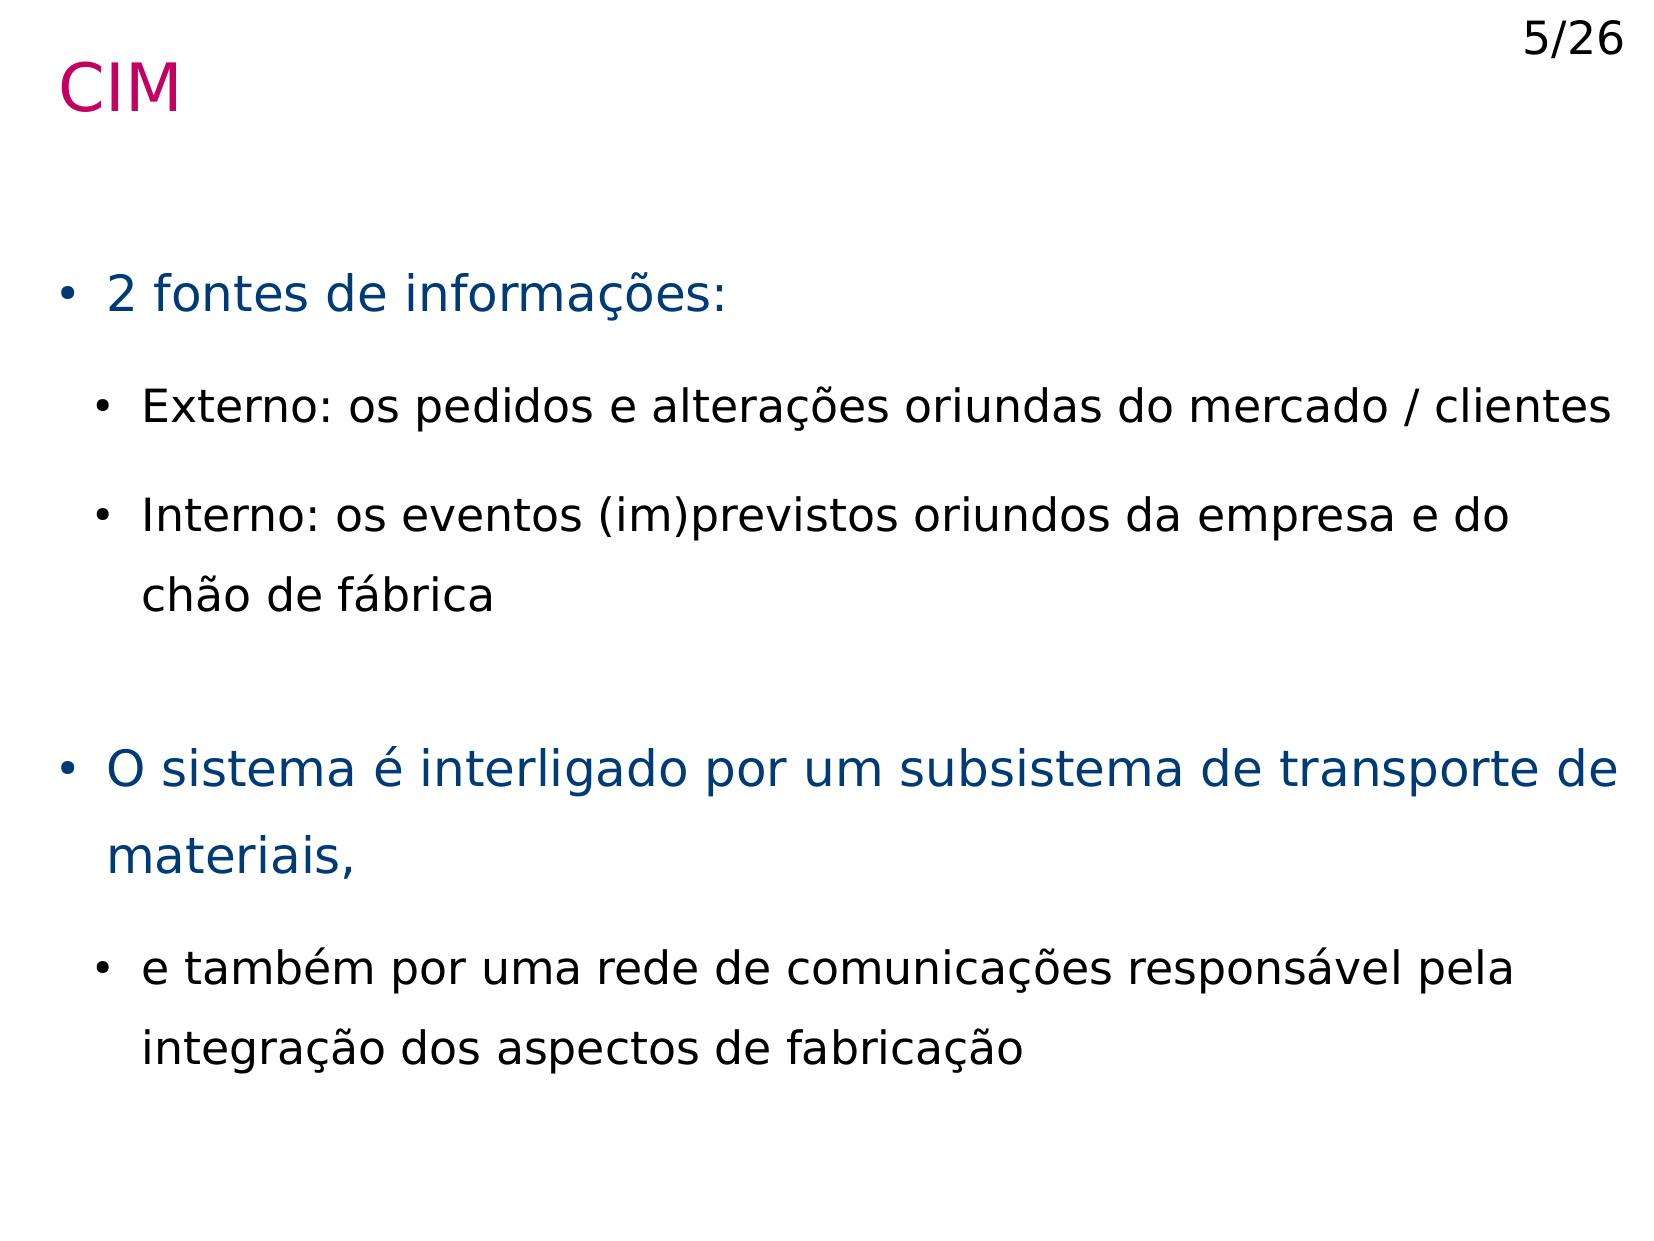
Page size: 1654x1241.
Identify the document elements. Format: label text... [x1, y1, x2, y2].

list 2 fontes de informações: Externo: os pedidos e alterações oriundas do mercado / clientes Interno: os eventos (im)previstos oriundos da empresa e do chão de fábrica O sistema é interligado por um subsistema de transporte de materiais, e também por uma rede de comunicações responsável pela integração dos aspectos de fabricação [59, 236, 1625, 1211]
title CIM [59, 29, 1625, 148]
